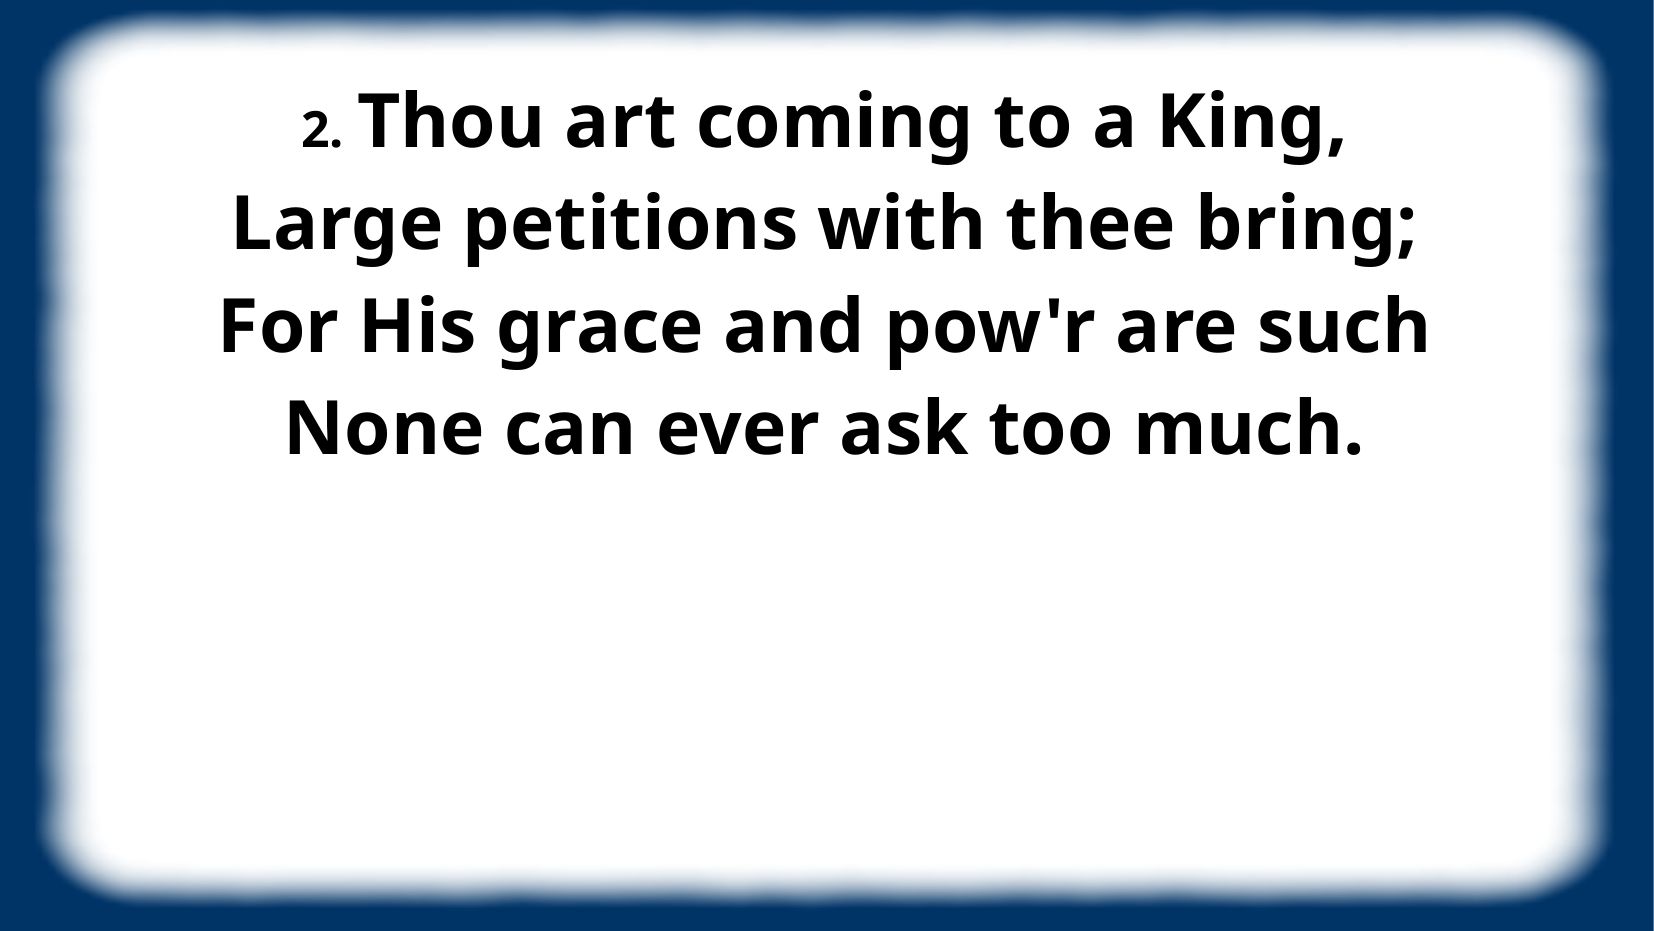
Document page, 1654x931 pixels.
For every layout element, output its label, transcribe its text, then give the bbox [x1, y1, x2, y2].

text_box 2. Thou art coming to a King, Large petitions with thee bring; For His grace and pow'r are such None can ever ask too much. [105, 60, 1546, 496]
picture [0, 0, 1654, 931]
